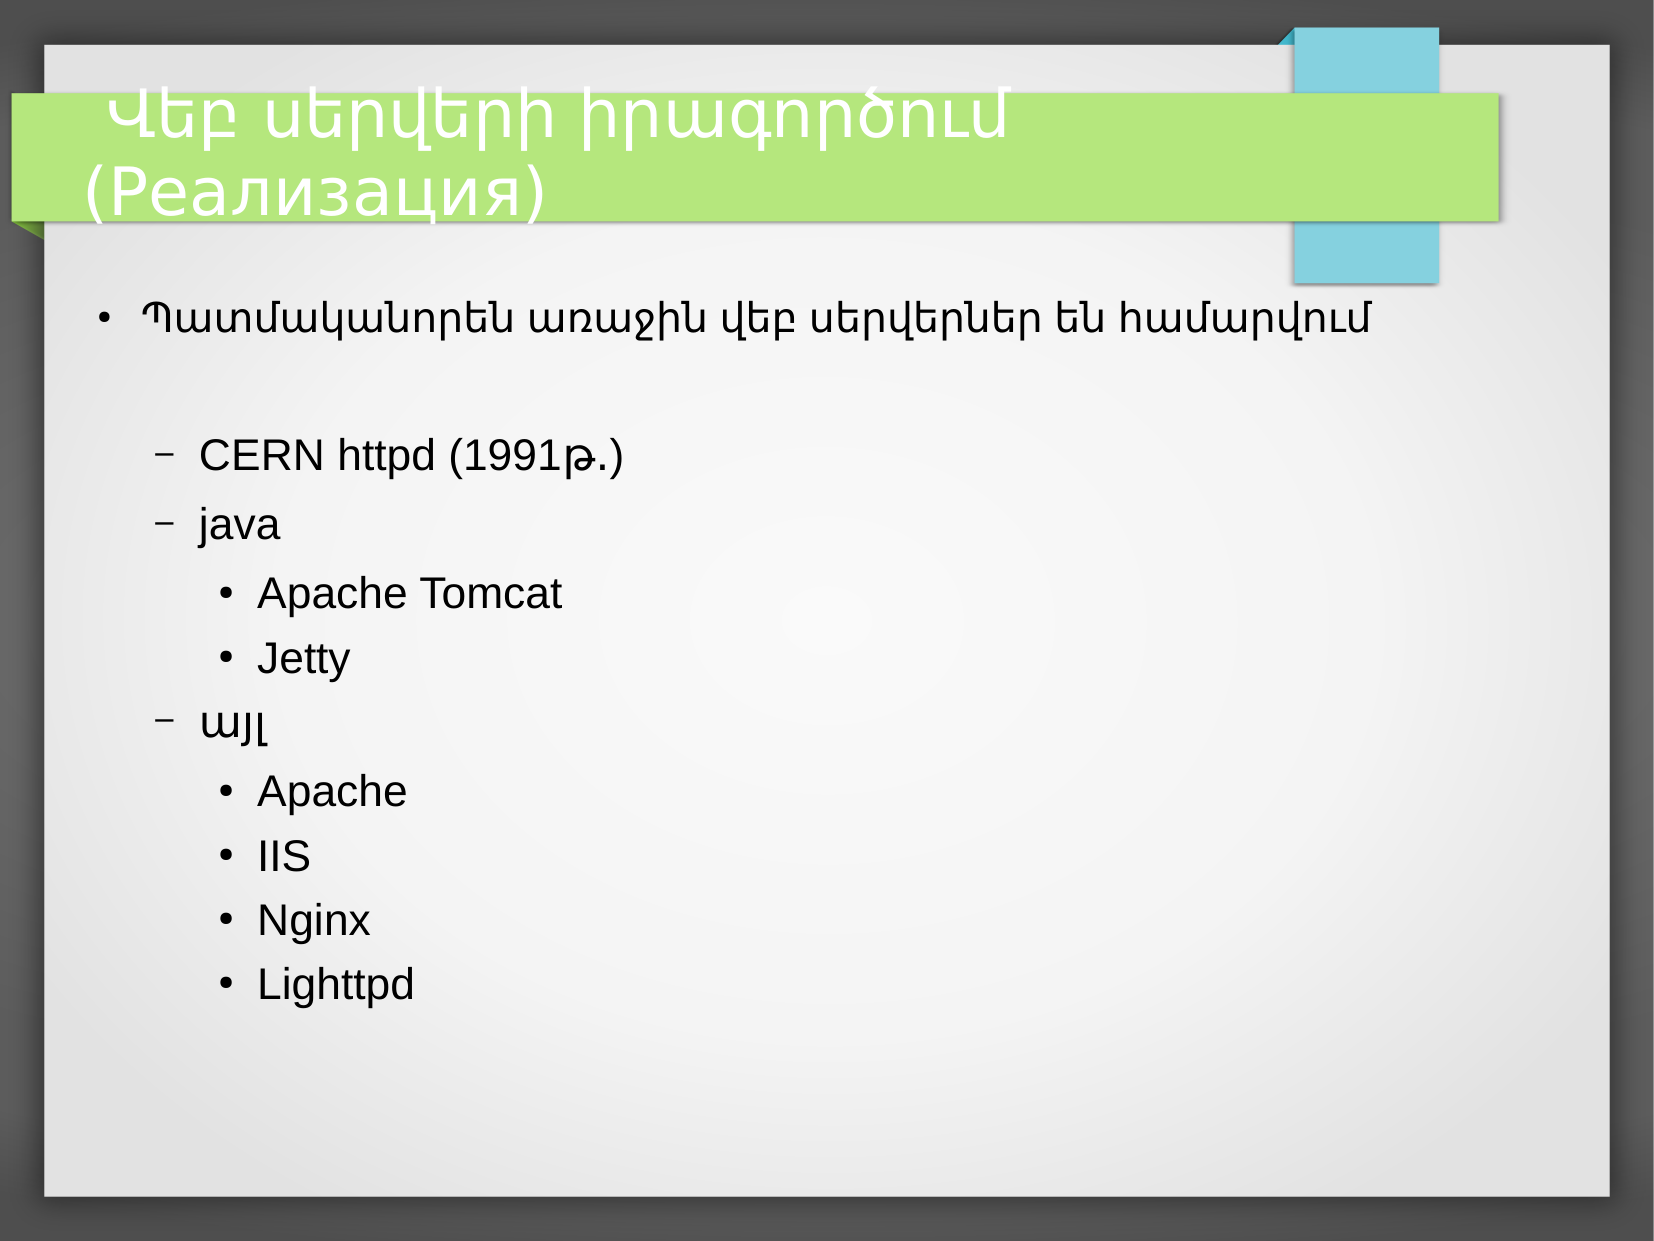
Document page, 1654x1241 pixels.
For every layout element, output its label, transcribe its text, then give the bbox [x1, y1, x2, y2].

list Պատմականորեն առաջին վեբ սերվերներ են համարվում CERN httpd (1991թ․) java Apache Tomcat Jetty այլ Apache IIS Nginx Lighttpd [82, 295, 1571, 1015]
picture [0, 0, 1654, 1241]
title Վեբ սերվերի իրագործում (Реализация) [82, 75, 1264, 232]
